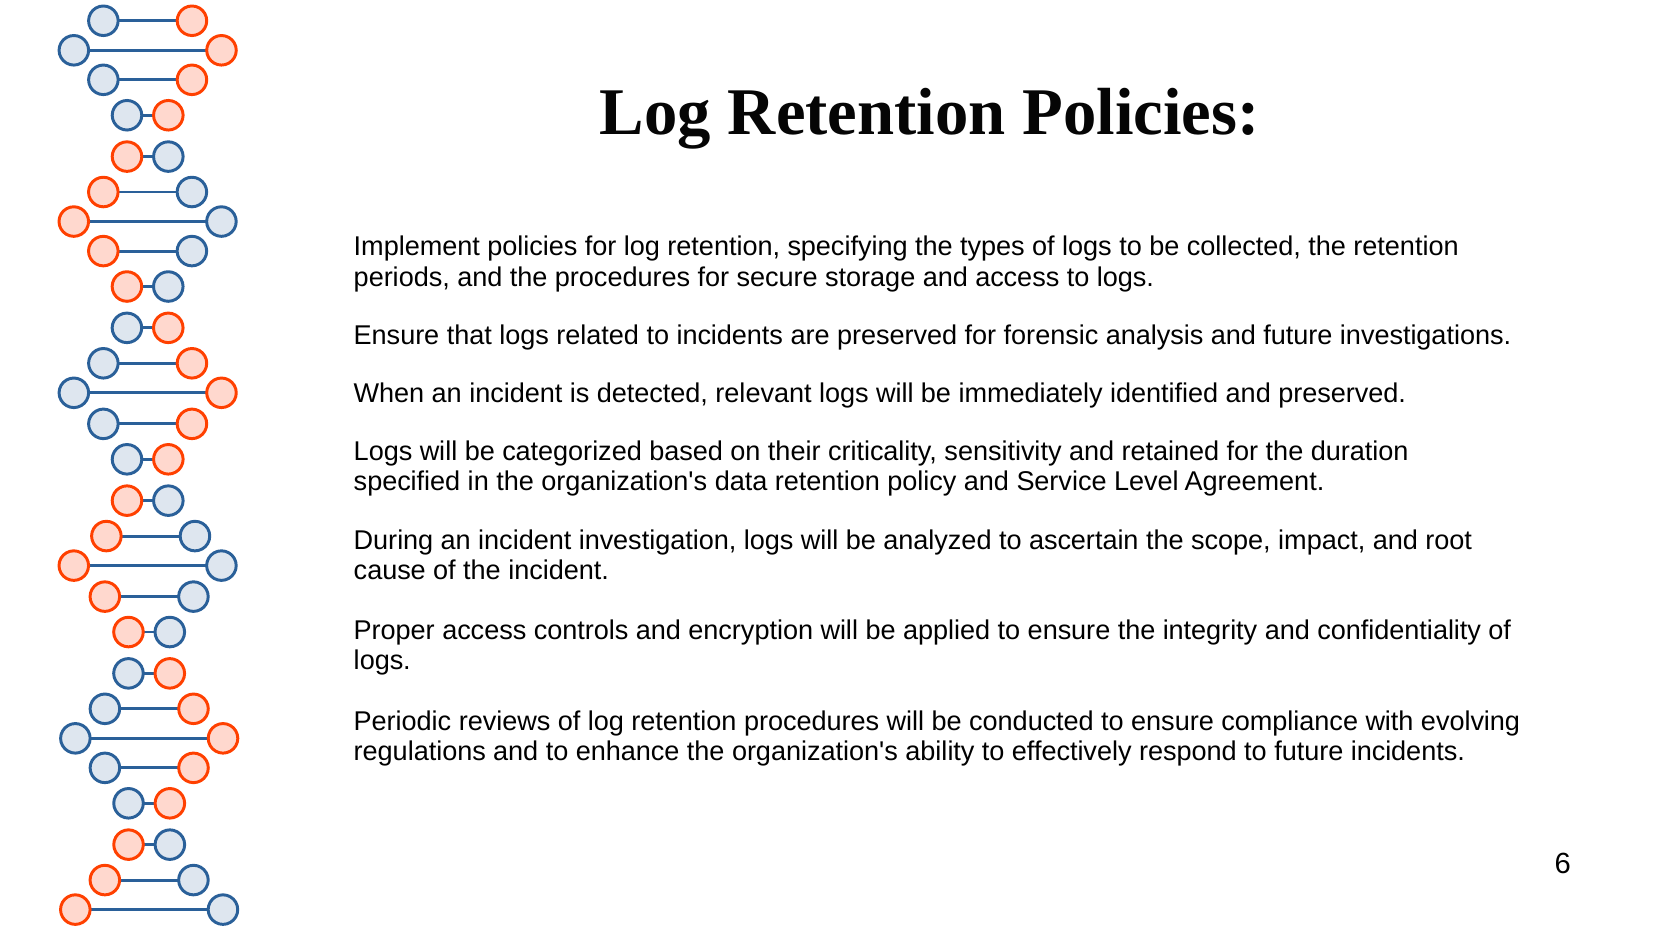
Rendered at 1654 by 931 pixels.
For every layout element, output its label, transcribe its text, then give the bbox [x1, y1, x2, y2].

title Log Retention Policies: [265, 35, 1595, 189]
text_box Implement policies for log retention, specifying the types of logs to be collected, the retention periods, and the procedures for secure storage and access to logs. Ensure that logs related to incidents are preserved for forensic analysis and future investigations. When an incident is detected, relevant logs will be immediately identified and preserved. Logs will be categorized based on their criticality, sensitivity and retained for the duration specified in the organization's data retention policy and Service Level Agreement. During an incident investigation, logs will be analyzed to ascertain the scope, impact, and root cause of the incident. Proper access controls and encryption will be applied to ensure the integrity and confidentiality of logs. Periodic reviews of log retention procedures will be conducted to ensure compliance with evolving regulations and to enhance the organization's ability to effectively respond to future incidents. [338, 223, 1537, 774]
